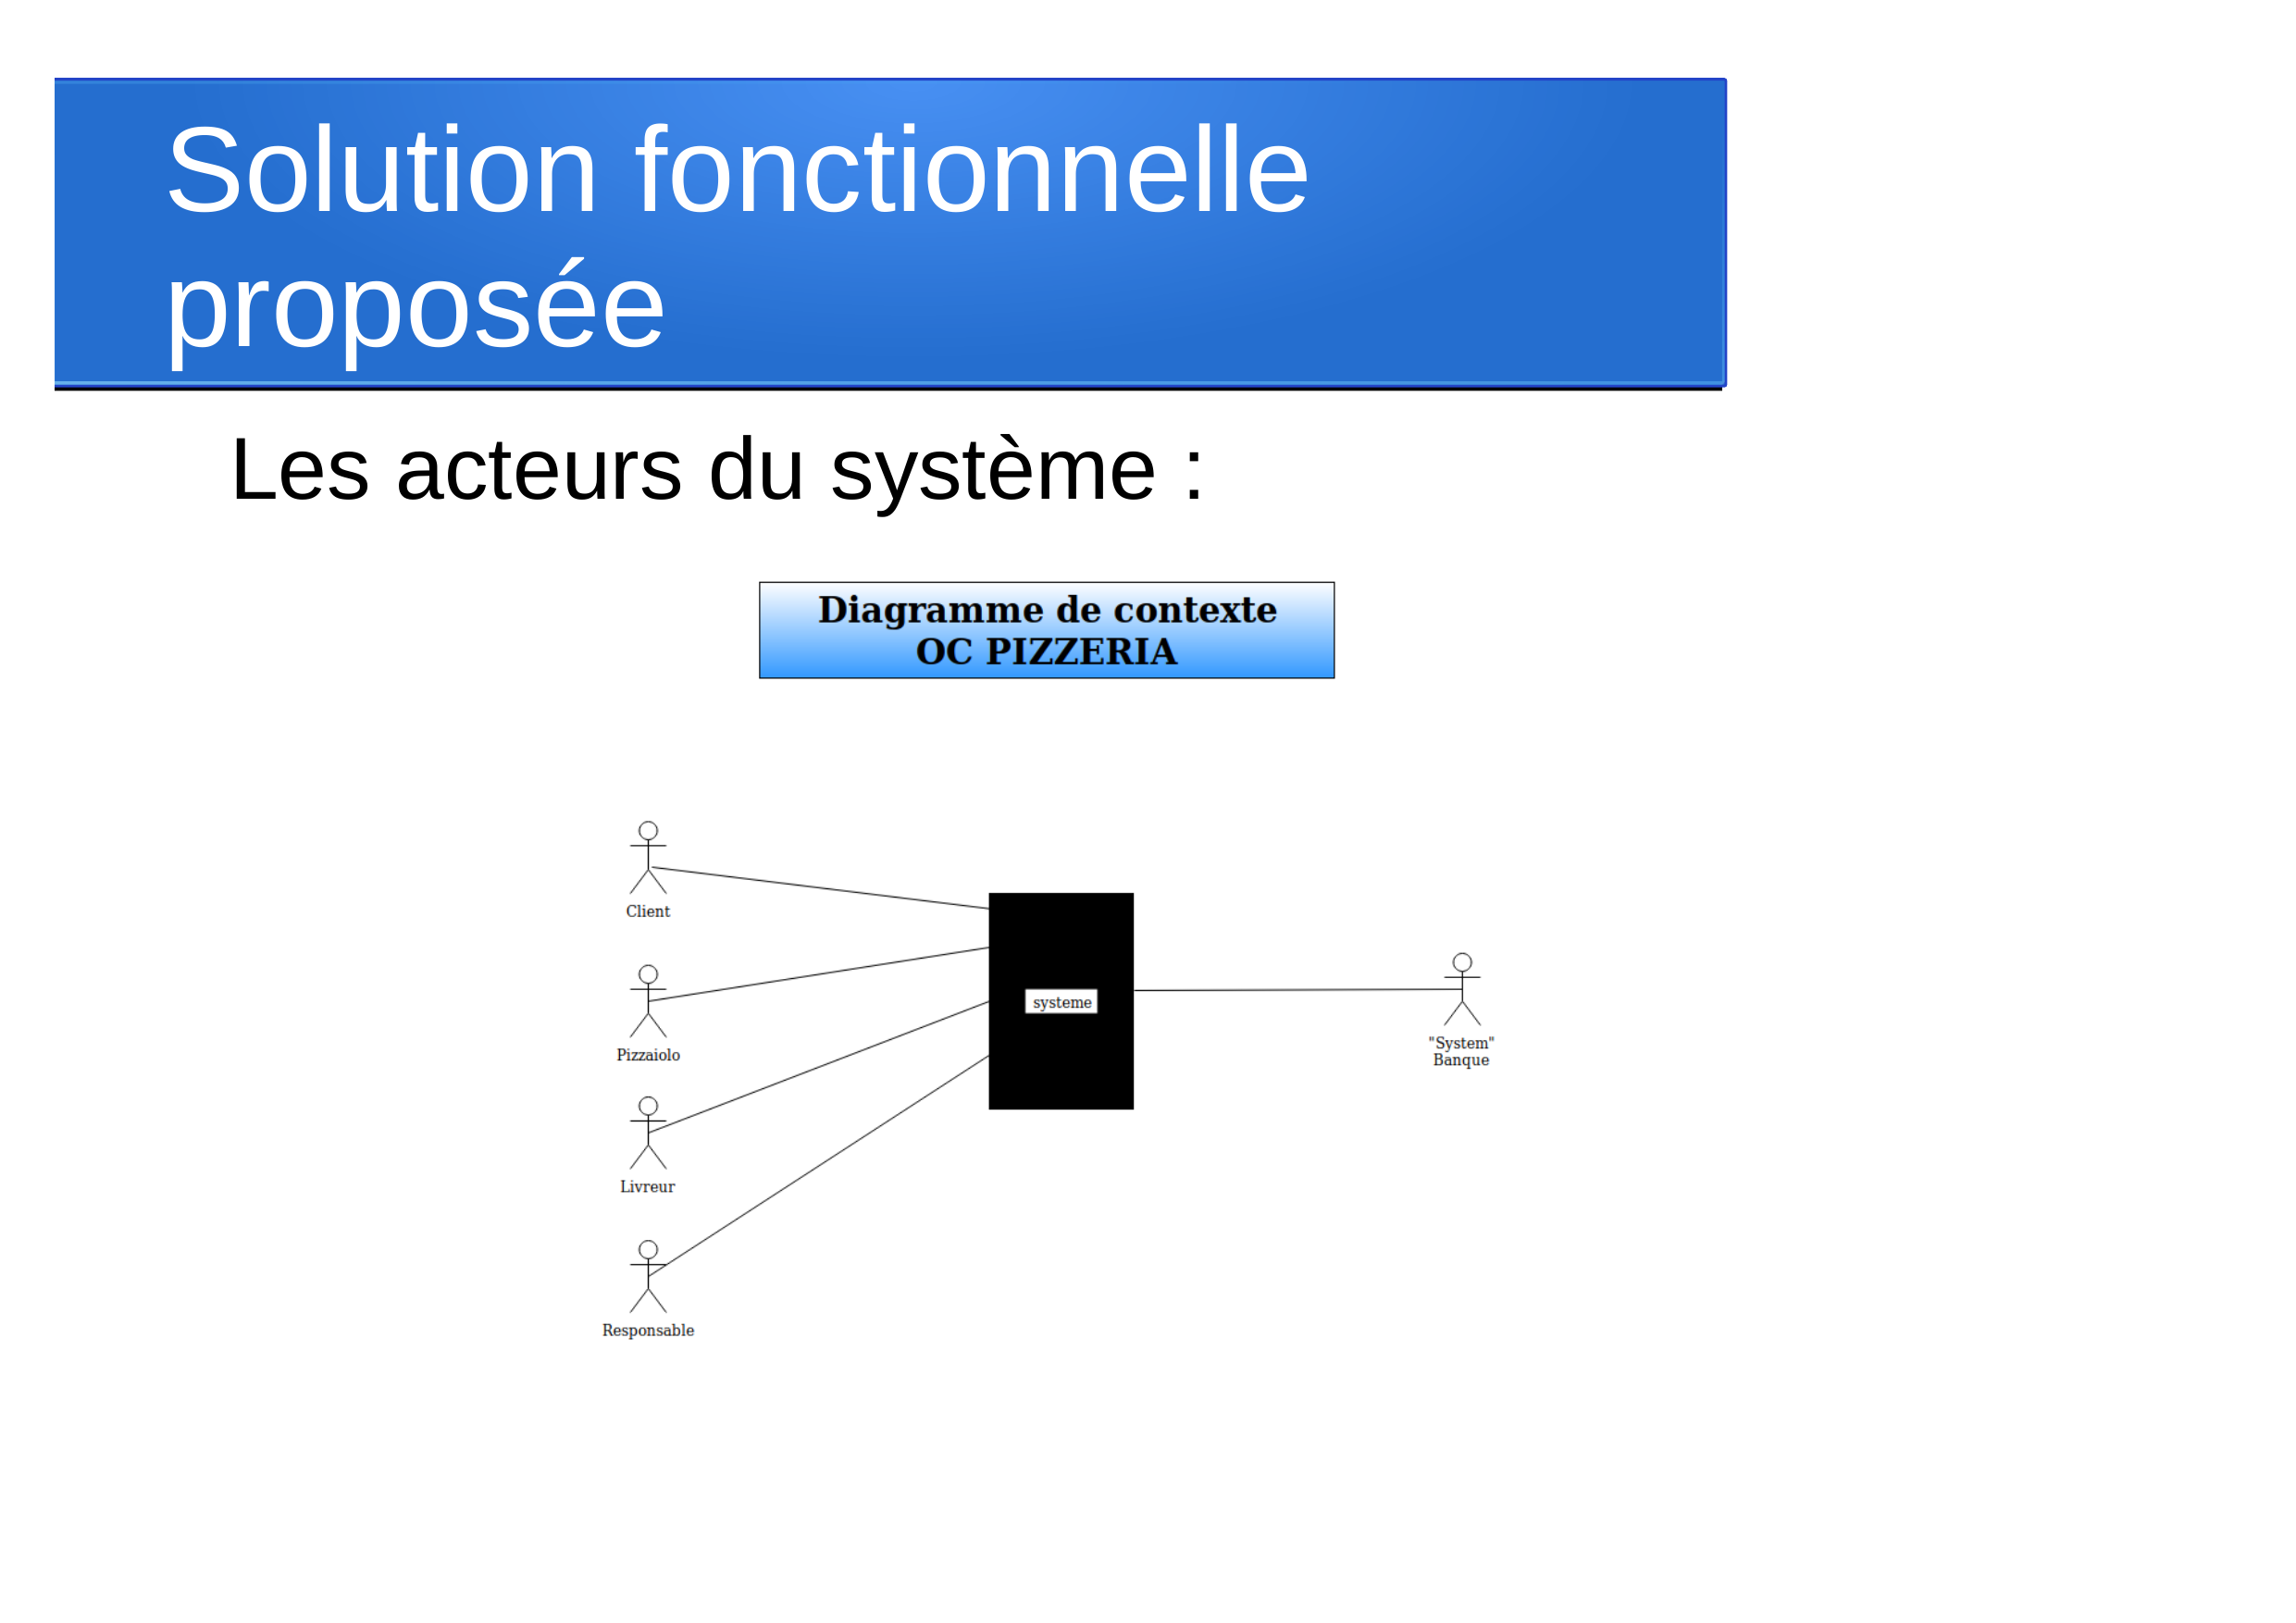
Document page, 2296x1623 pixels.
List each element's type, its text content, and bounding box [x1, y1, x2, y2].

picture [448, 566, 1728, 1410]
title Solution fonctionnelle proposée [164, 102, 1687, 373]
list Les acteurs du système : [164, 419, 2132, 1298]
